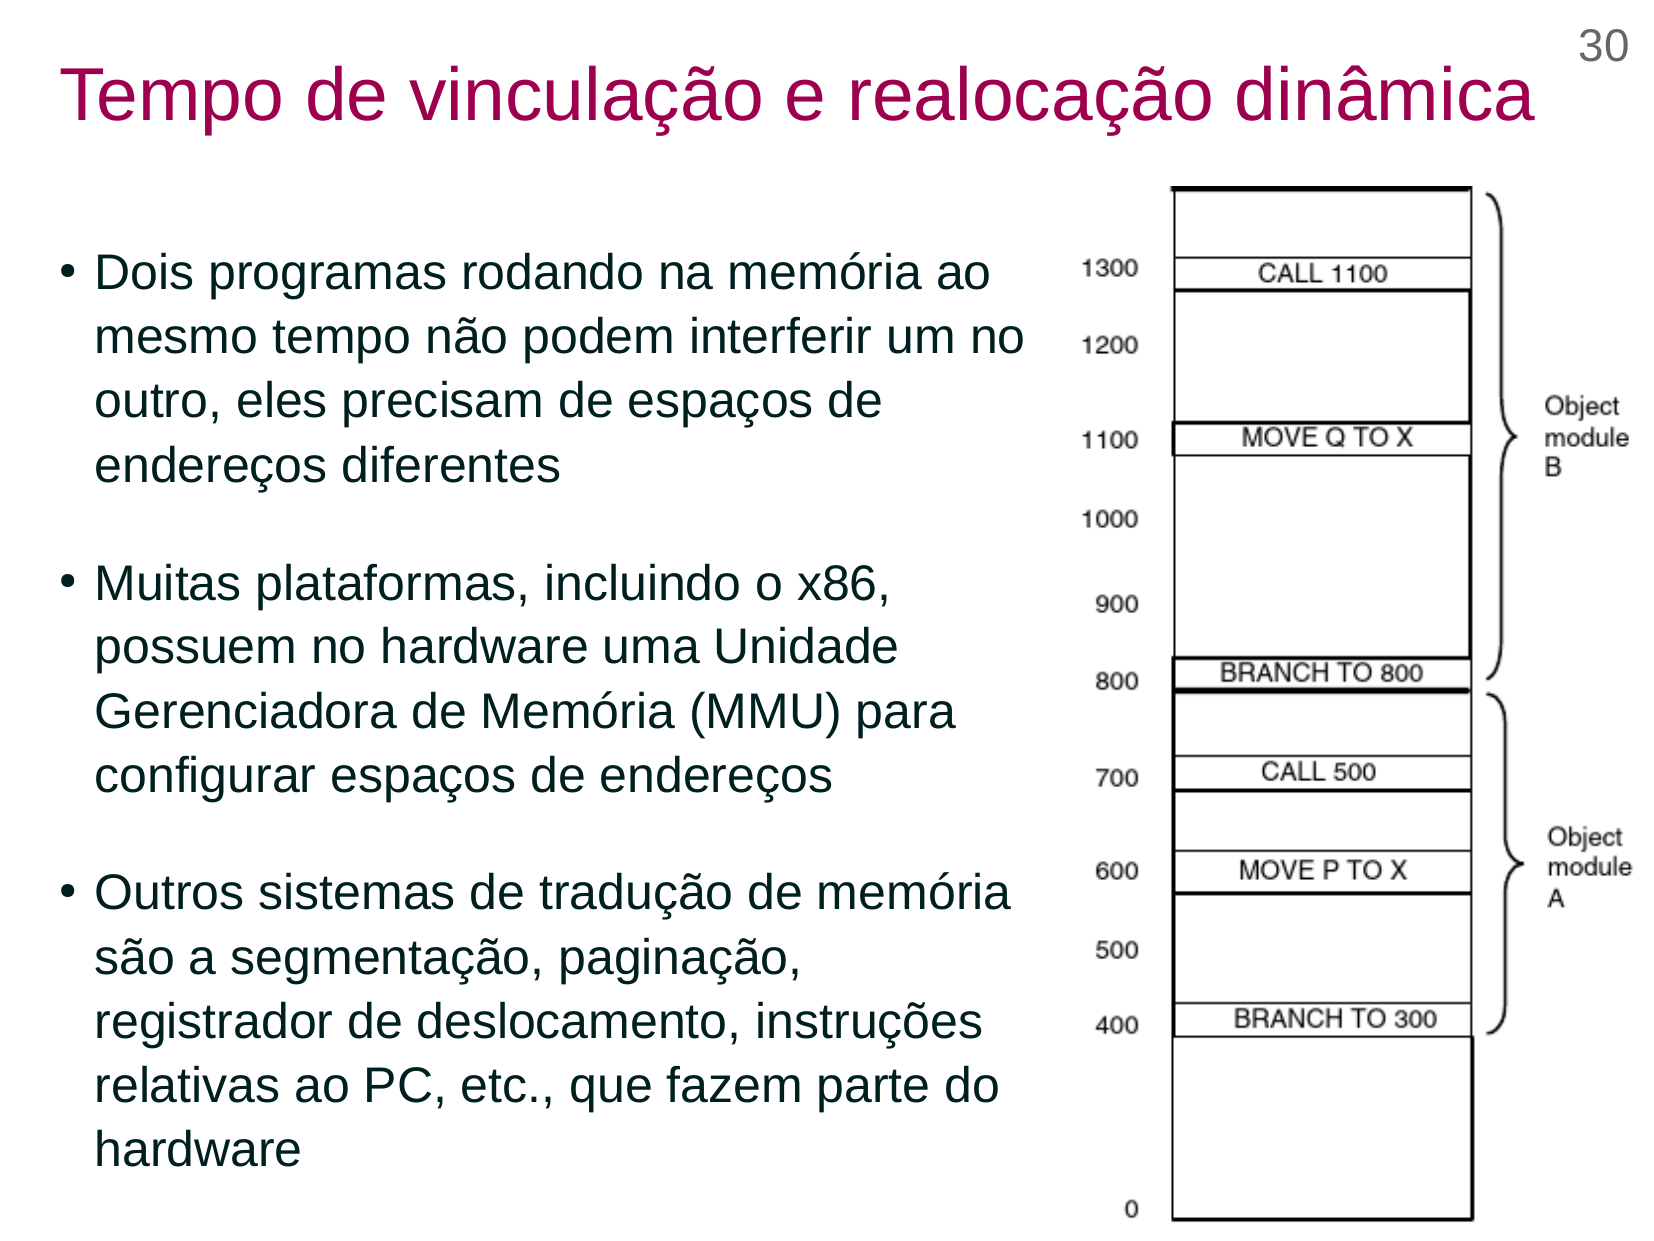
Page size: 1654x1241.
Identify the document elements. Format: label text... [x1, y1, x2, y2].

title Tempo de vinculação e realocação dinâmica [59, 29, 1595, 148]
picture [1077, 186, 1639, 1226]
list Dois programas rodando na memória ao mesmo tempo não podem interferir um no outro, eles precisam de espaços de endereços diferentes Muitas plataformas, incluindo o x86, possuem no hardware uma Unidade Gerenciadora de Memória (MMU) para configurar espaços de endereços Outros sistemas de tradução de memória são a segmentação, paginação, registrador de deslocamento, instruções relativas ao PC, etc., que fazem parte do hardware [59, 236, 1049, 1211]
